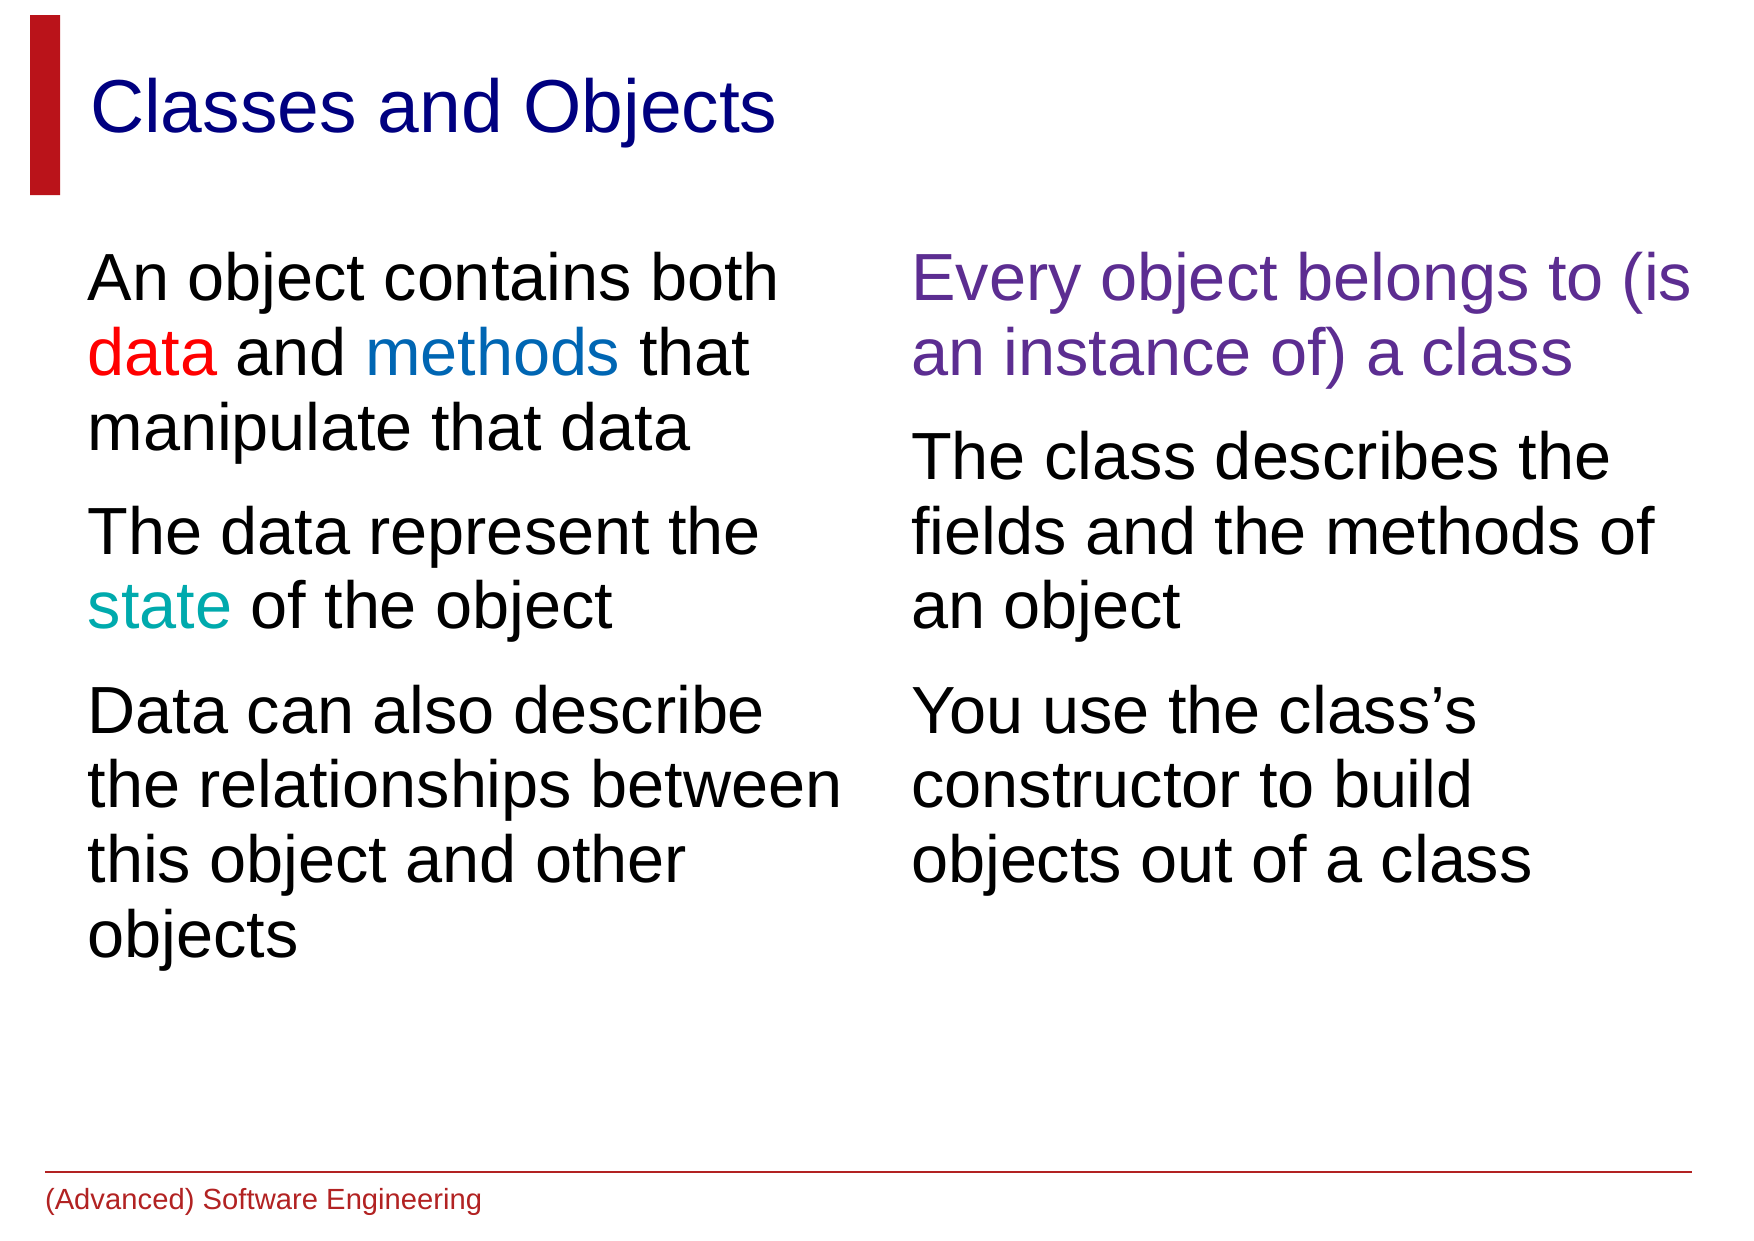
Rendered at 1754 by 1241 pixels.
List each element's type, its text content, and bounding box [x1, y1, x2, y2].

title Classes and Objects [90, 17, 1696, 196]
list An object contains both data and methods that manipulate that data The data represent the state of the object Data can also describe the relationships between this object and other objects [87, 240, 873, 1130]
list Every object belongs to (is an instance of) a class The class describes the fields and the methods of an object You use the class’s constructor to build objects out of a class [911, 240, 1696, 1130]
